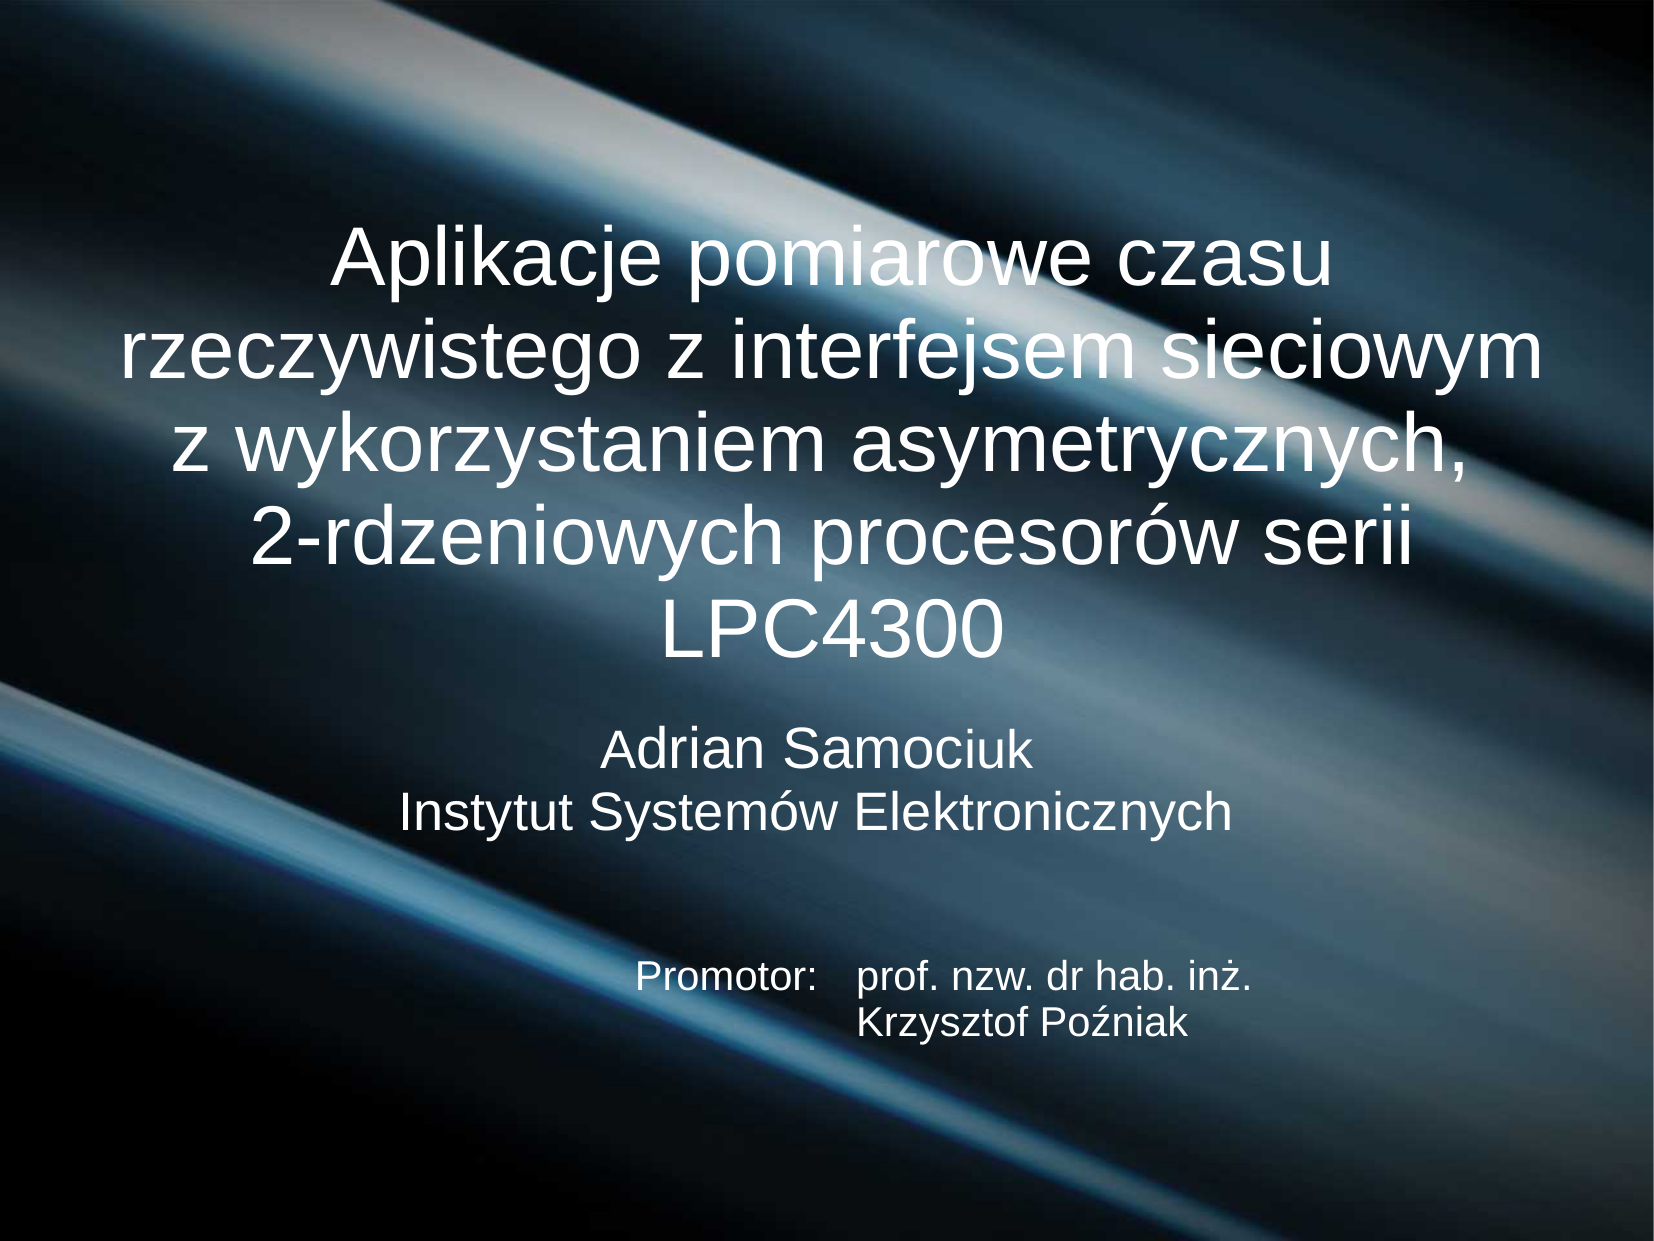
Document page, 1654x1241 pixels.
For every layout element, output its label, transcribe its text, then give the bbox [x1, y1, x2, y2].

text_box Adrian Samociuk Instytut Systemów Elektronicznych [383, 708, 1300, 850]
text_box Promotor: prof. nzw. dr hab. inż. Krzysztof Poźniak [620, 944, 1595, 1053]
picture [0, 0, 1654, 1241]
title Aplikacje pomiarowe czasu rzeczywistego z interfejsem sieciowym z wykorzystaniem asymetrycznych, 2-rdzeniowych procesorów serii LPC4300 [88, 177, 1577, 709]
